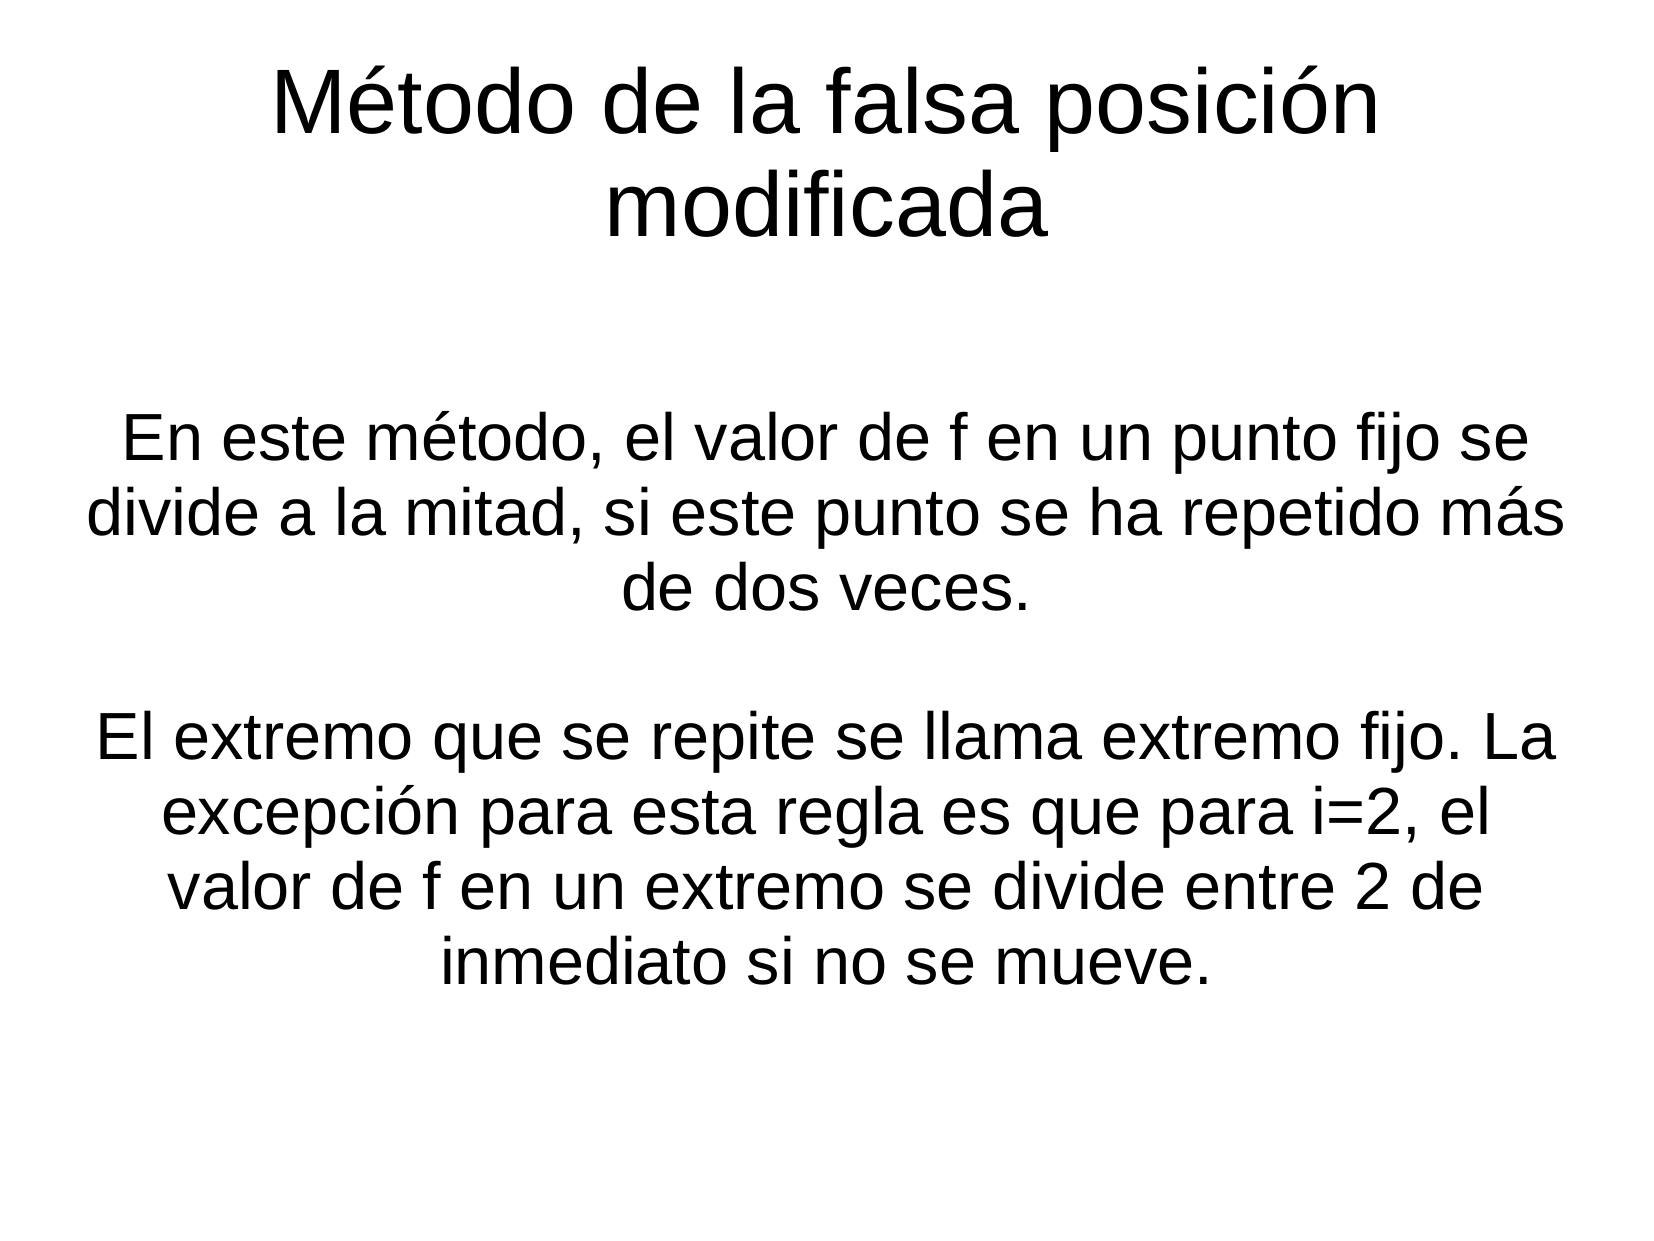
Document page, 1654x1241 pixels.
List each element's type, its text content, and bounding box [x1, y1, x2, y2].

subtitle En este método, el valor de f en un punto fijo se divide a la mitad, si este punto se ha repetido más de dos veces. El extremo que se repite se llama extremo fijo. La excepción para esta regla es que para i=2, el valor de f en un extremo se divide entre 2 de inmediato si no se mueve. [82, 297, 1571, 1102]
title Método de la falsa posición modificada [82, 50, 1571, 256]
